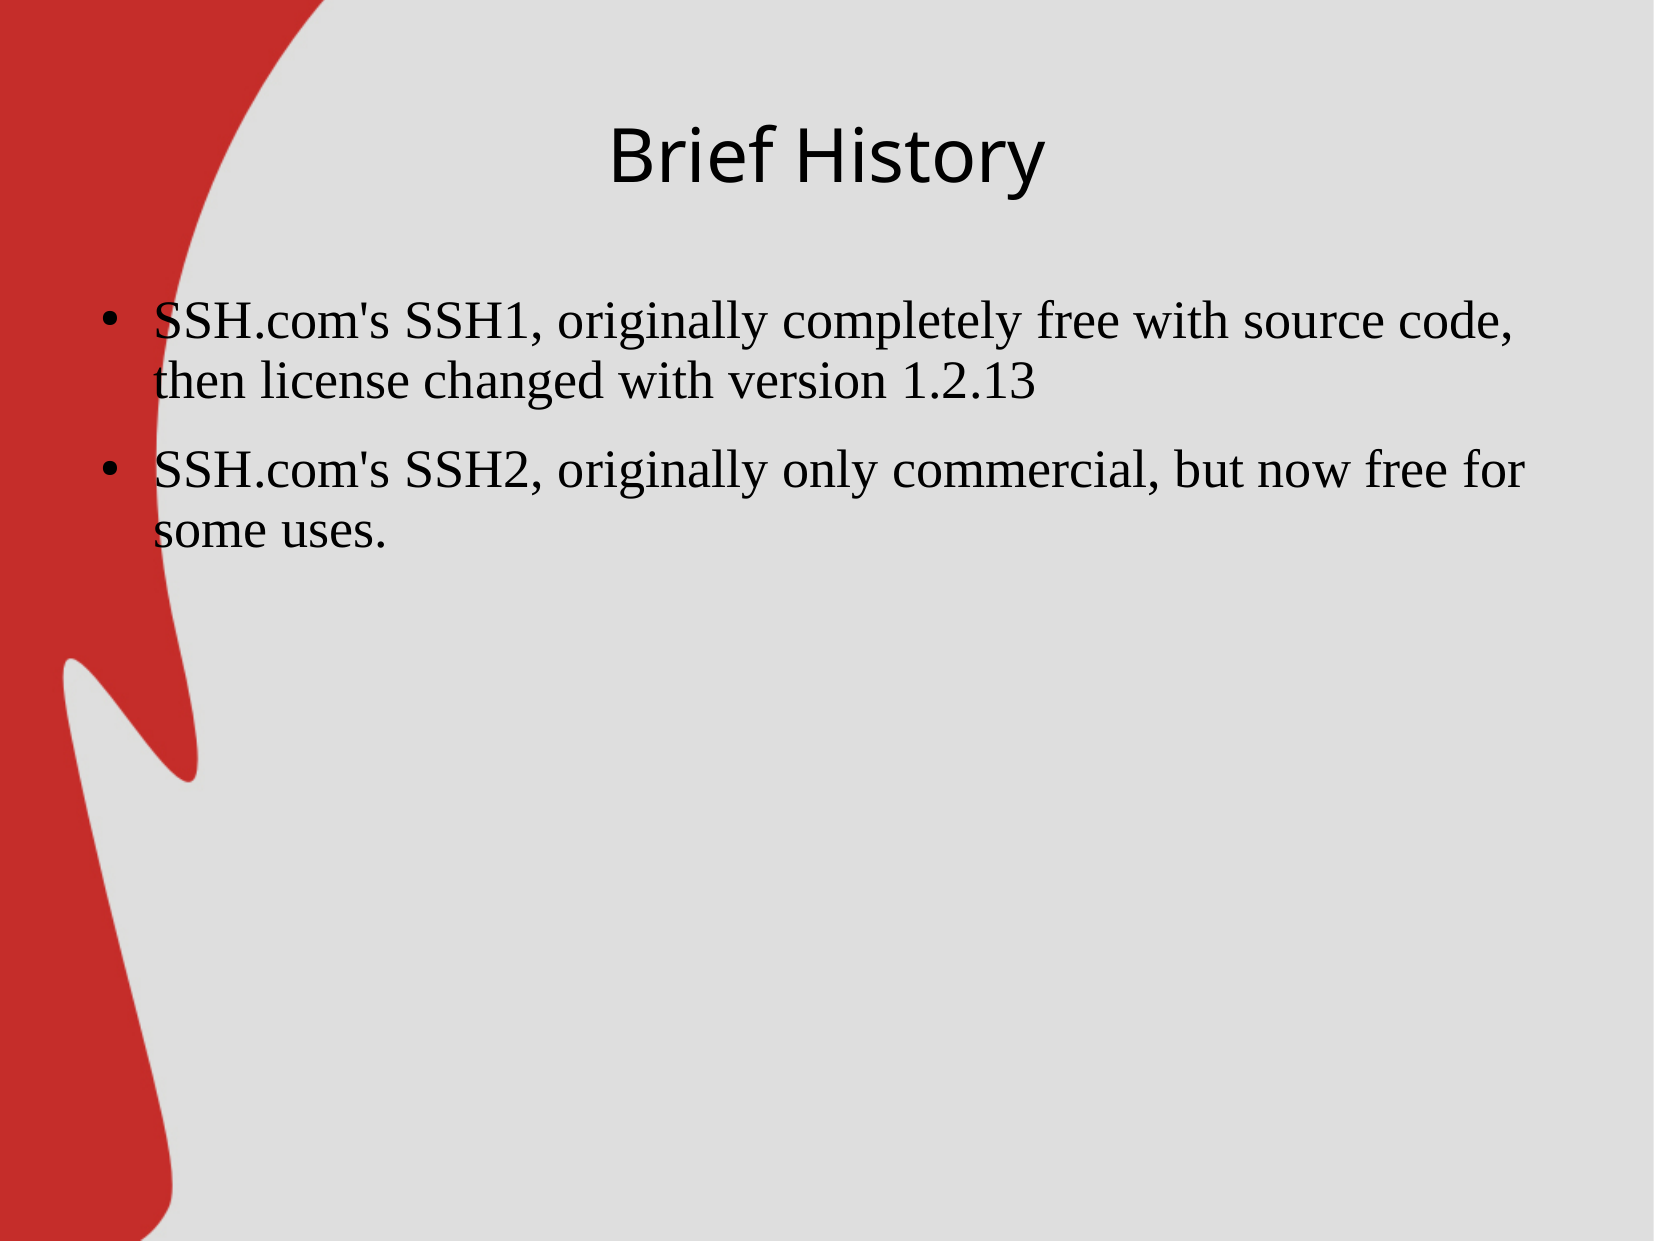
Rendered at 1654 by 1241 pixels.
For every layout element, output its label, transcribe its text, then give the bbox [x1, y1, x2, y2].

title Brief History [82, 49, 1571, 257]
picture [0, 0, 1654, 1241]
list SSH.com's SSH1, originally completely free with source code, then license changed with version 1.2.13 SSH.com's SSH2, originally only commercial, but now free for some uses. [82, 290, 1571, 1010]
